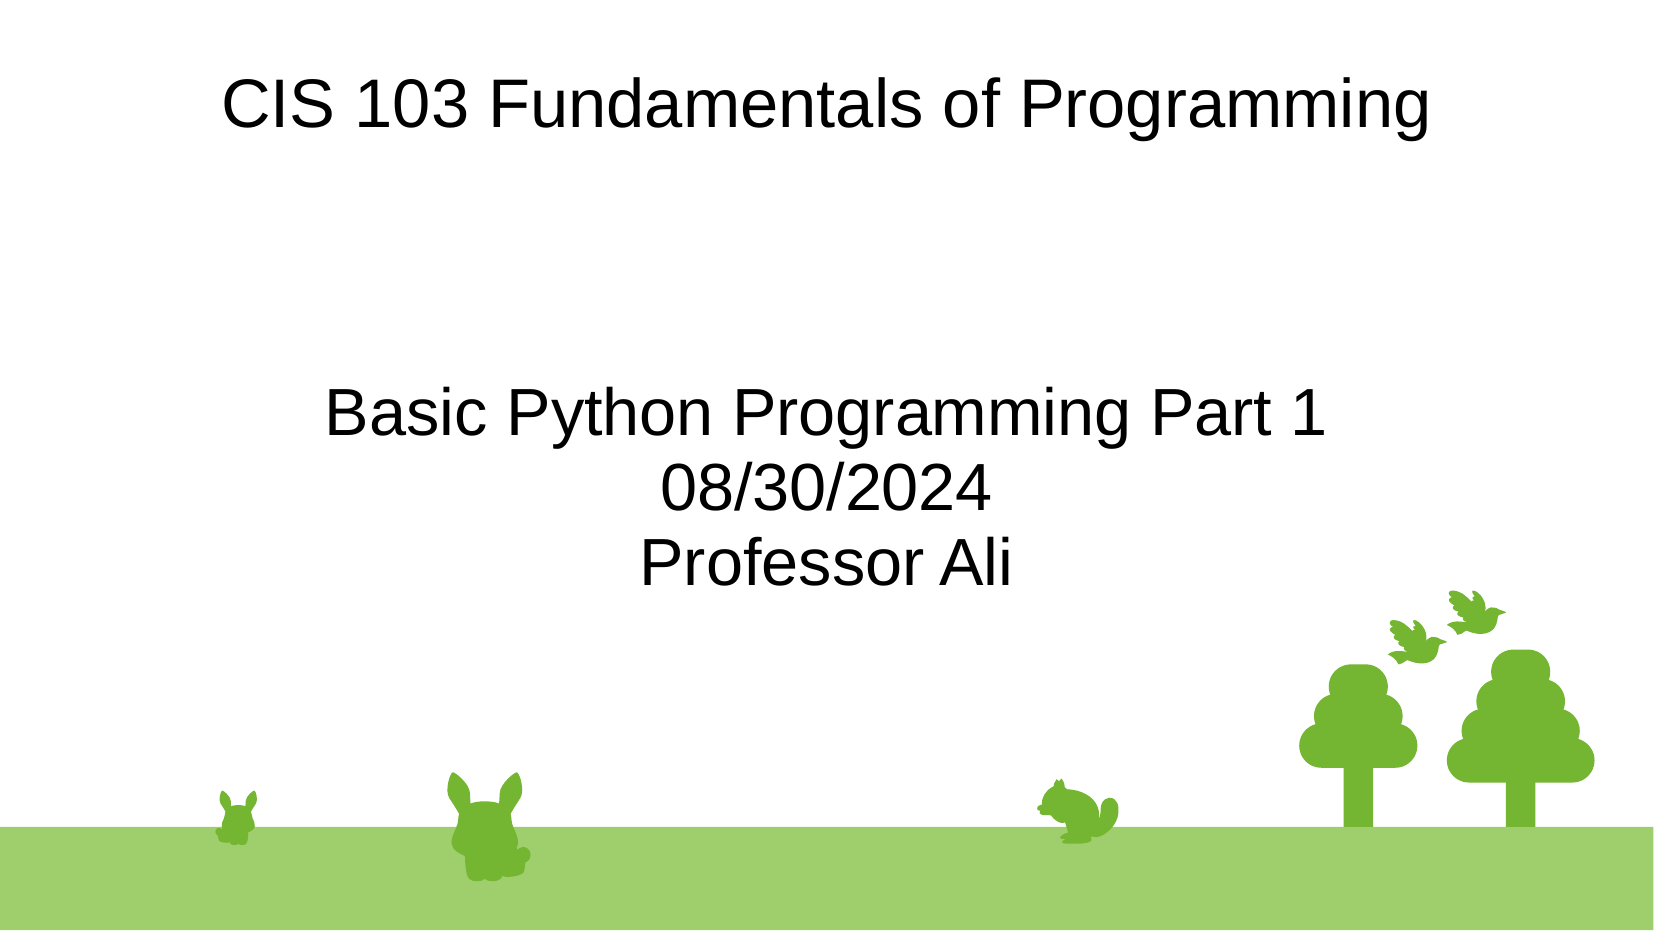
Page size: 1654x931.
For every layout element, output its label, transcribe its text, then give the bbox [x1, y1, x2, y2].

title CIS 103 Fundamentals of Programming [88, 29, 1565, 178]
subtitle Basic Python Programming Part 1 08/30/2024 Professor Ali [88, 206, 1565, 768]
